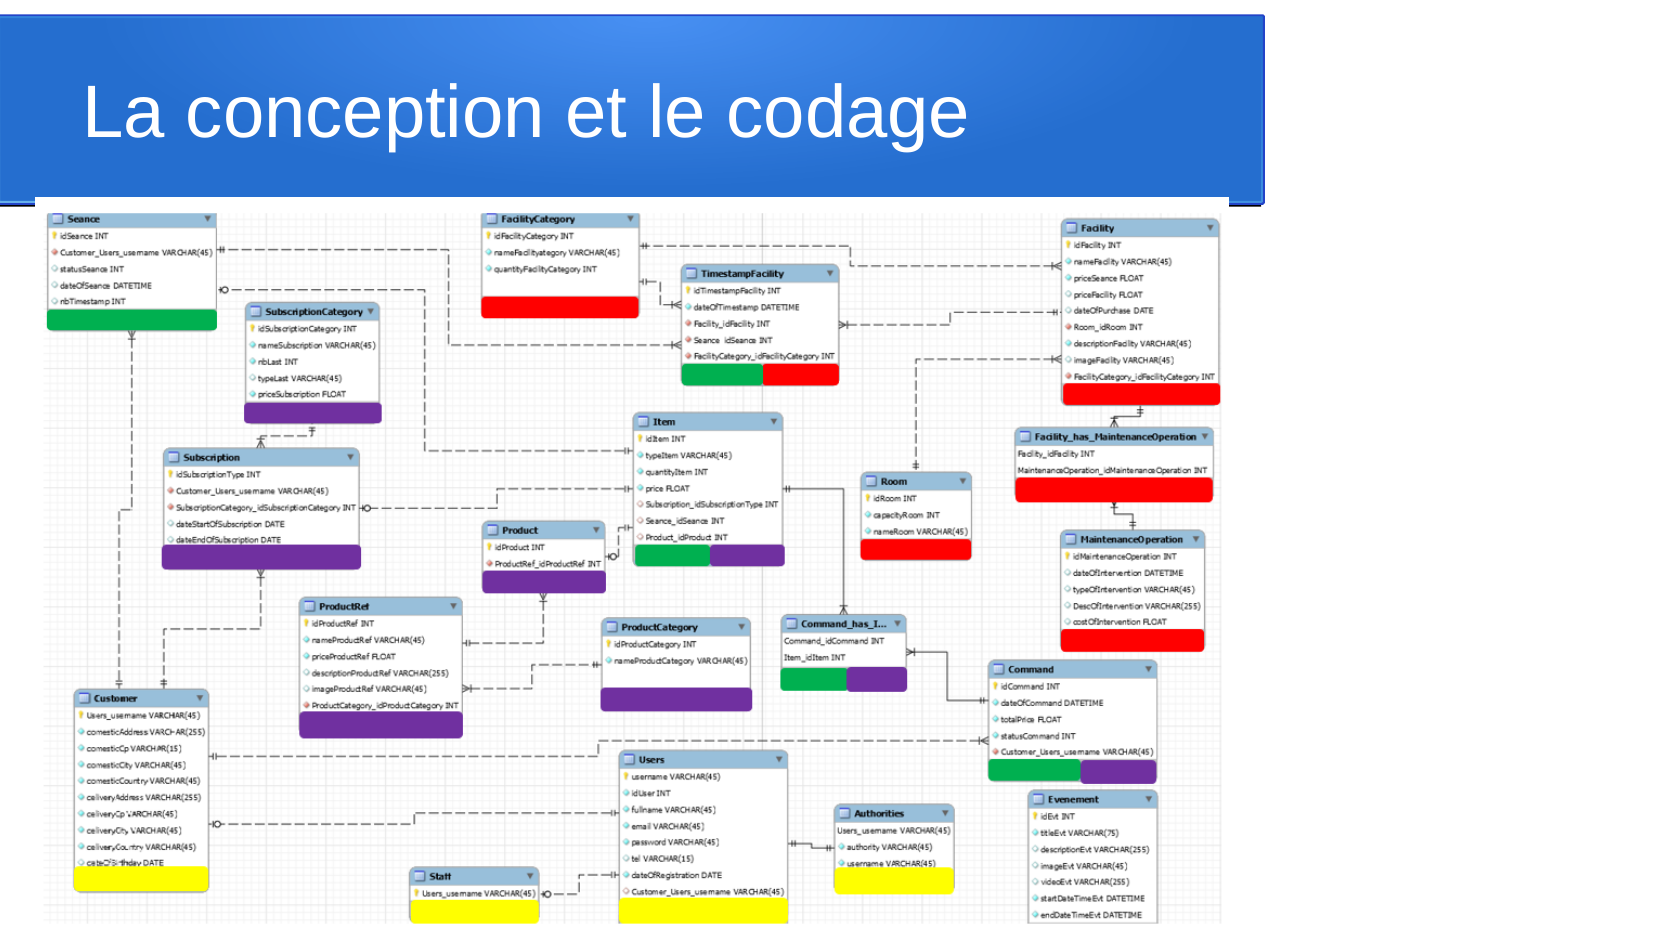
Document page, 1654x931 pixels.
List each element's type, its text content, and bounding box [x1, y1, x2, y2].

picture [35, 197, 1229, 929]
title La conception et le codage [82, 35, 1235, 189]
